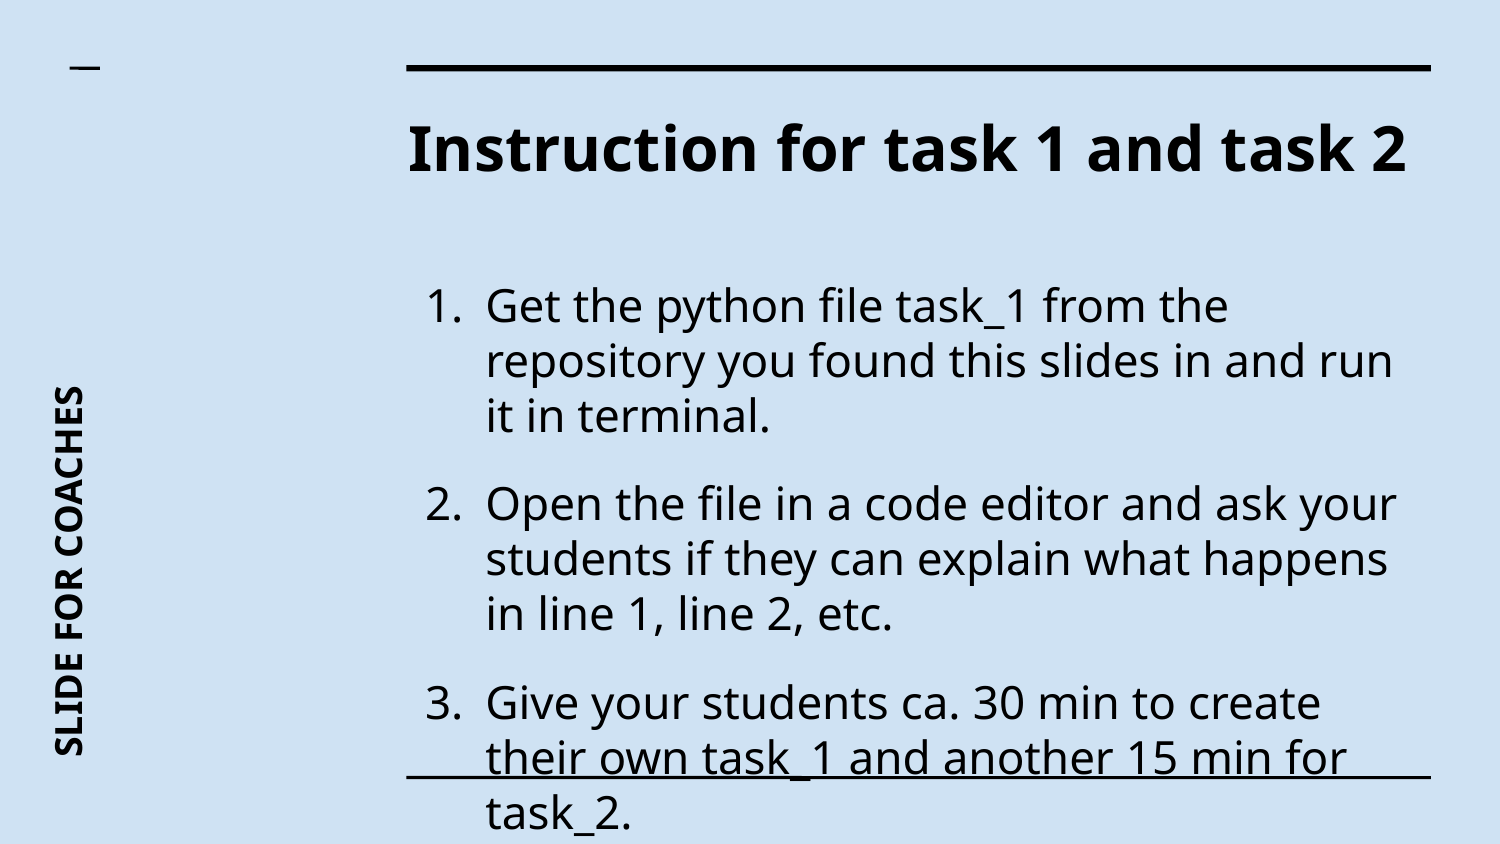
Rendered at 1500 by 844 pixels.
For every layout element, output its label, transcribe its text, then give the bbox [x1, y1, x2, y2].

title SLIDE FOR COACHES [29, 243, 134, 773]
list Get the python file task_1 from the repository you found this slides in and run it in terminal. Open the file in a code editor and ask your students if they can explain what happens in line 1, line 2, etc. Give your students ca. 30 min to create their own task_1 and another 15 min for task_2. [395, 261, 1433, 773]
title Instruction for task 1 and task 2 [393, 94, 1431, 199]
